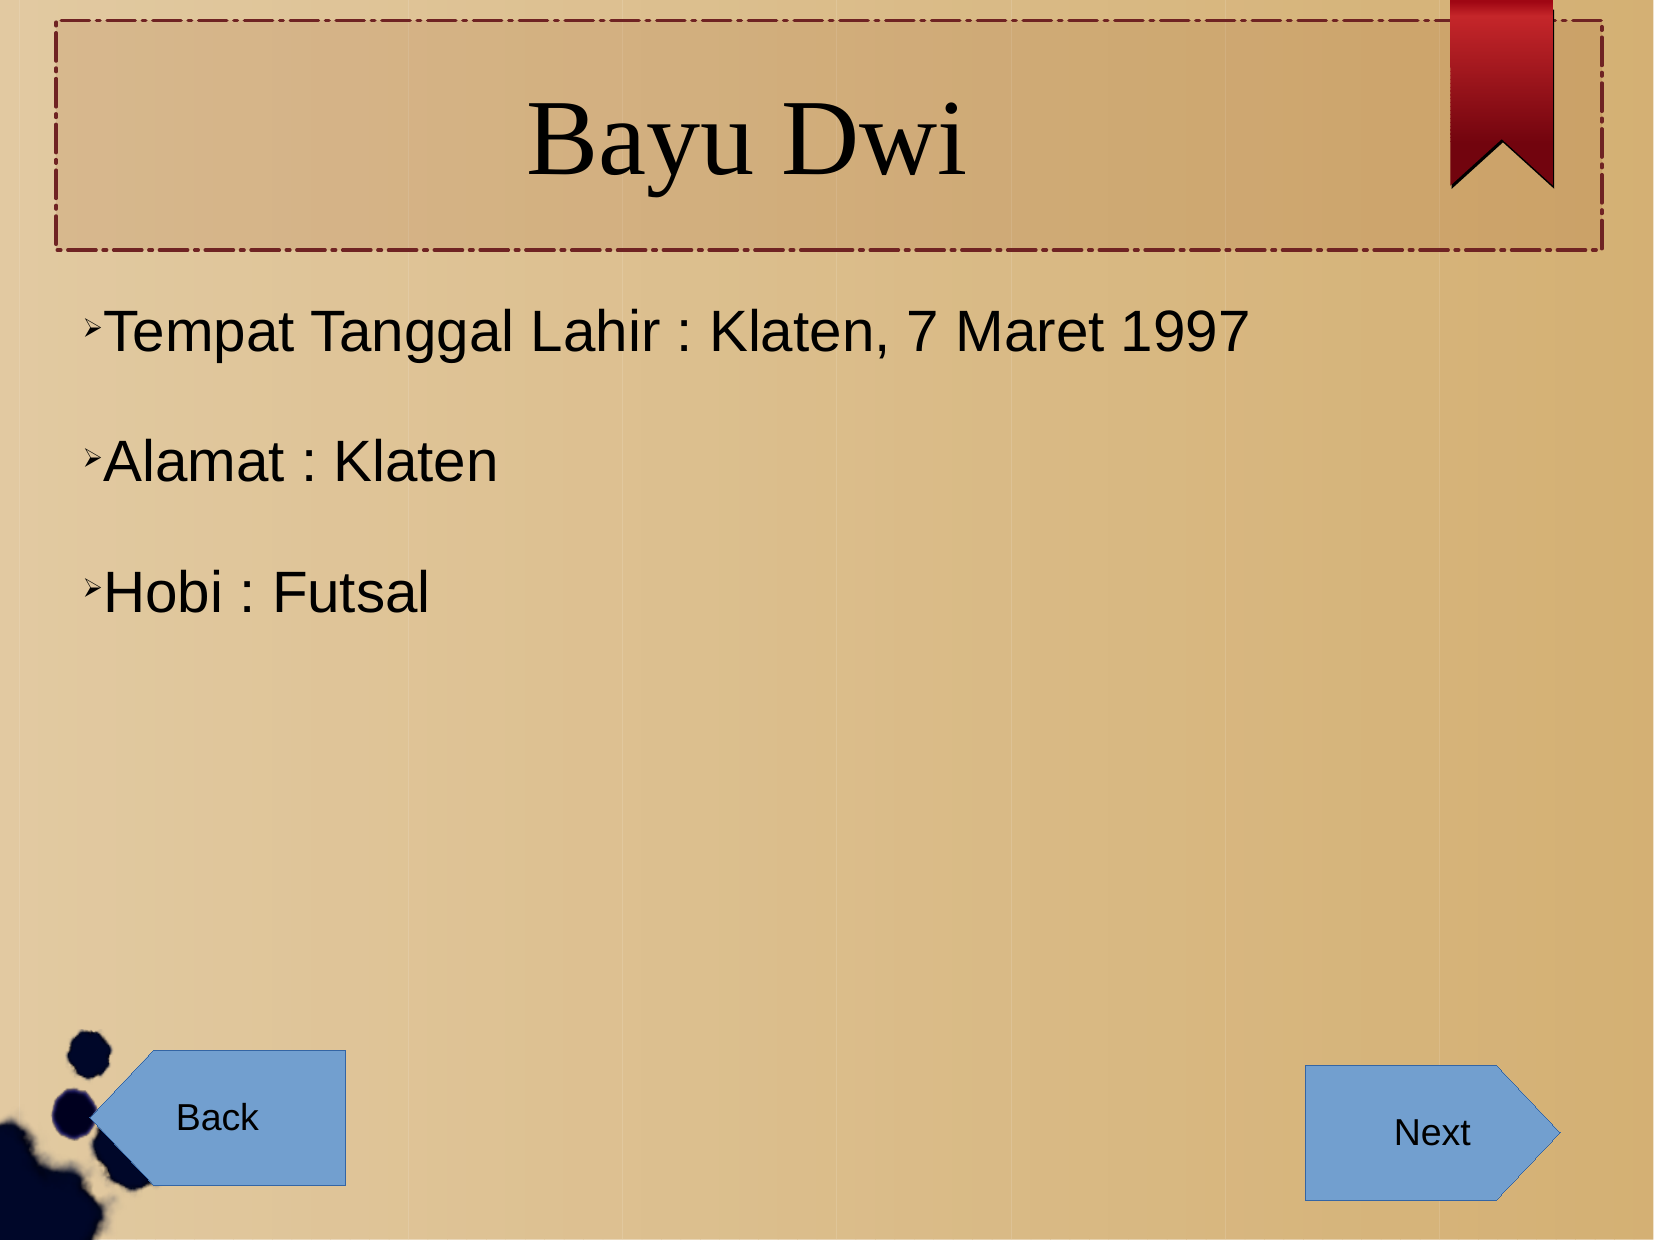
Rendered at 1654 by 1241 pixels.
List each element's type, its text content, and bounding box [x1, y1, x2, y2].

title Bayu Dwi [82, 47, 1412, 229]
subtitle Tempat Tanggal Lahir : Klaten, 7 Maret 1997 Alamat : Klaten Hobi : Futsal [82, 299, 1571, 1019]
text_box Back [89, 1050, 346, 1186]
text_box Next [1305, 1065, 1561, 1201]
